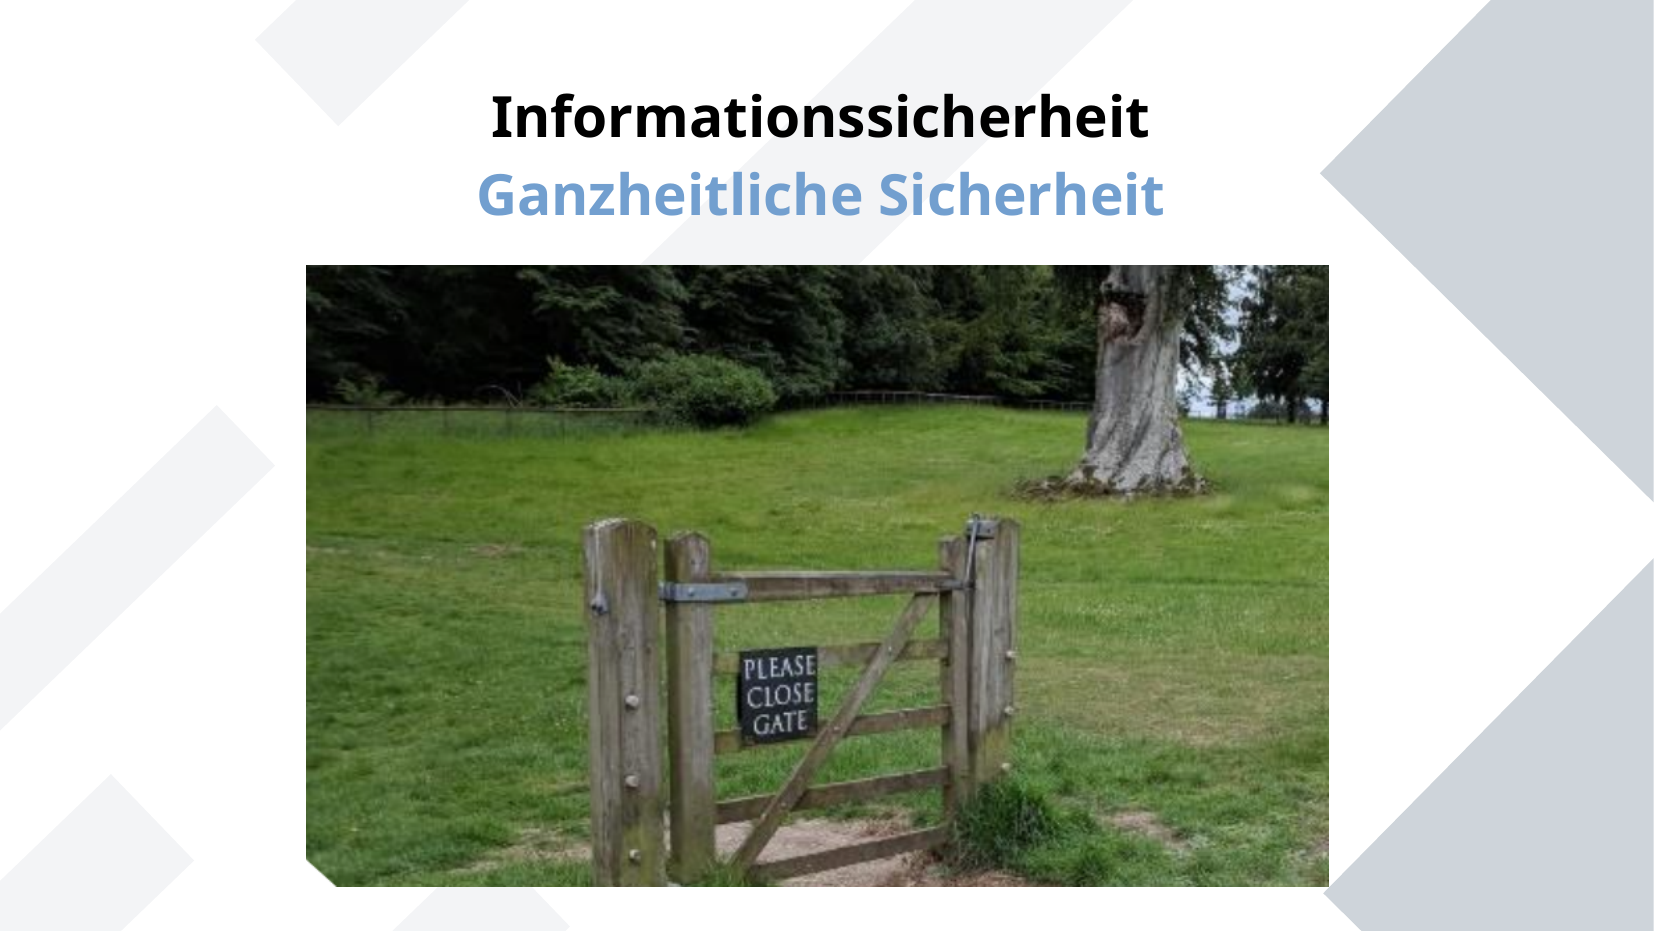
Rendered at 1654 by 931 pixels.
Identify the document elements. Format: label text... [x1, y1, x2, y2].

title Informationssicherheit Ganzheitliche Sicherheit [76, 76, 1565, 233]
picture [306, 265, 1329, 887]
